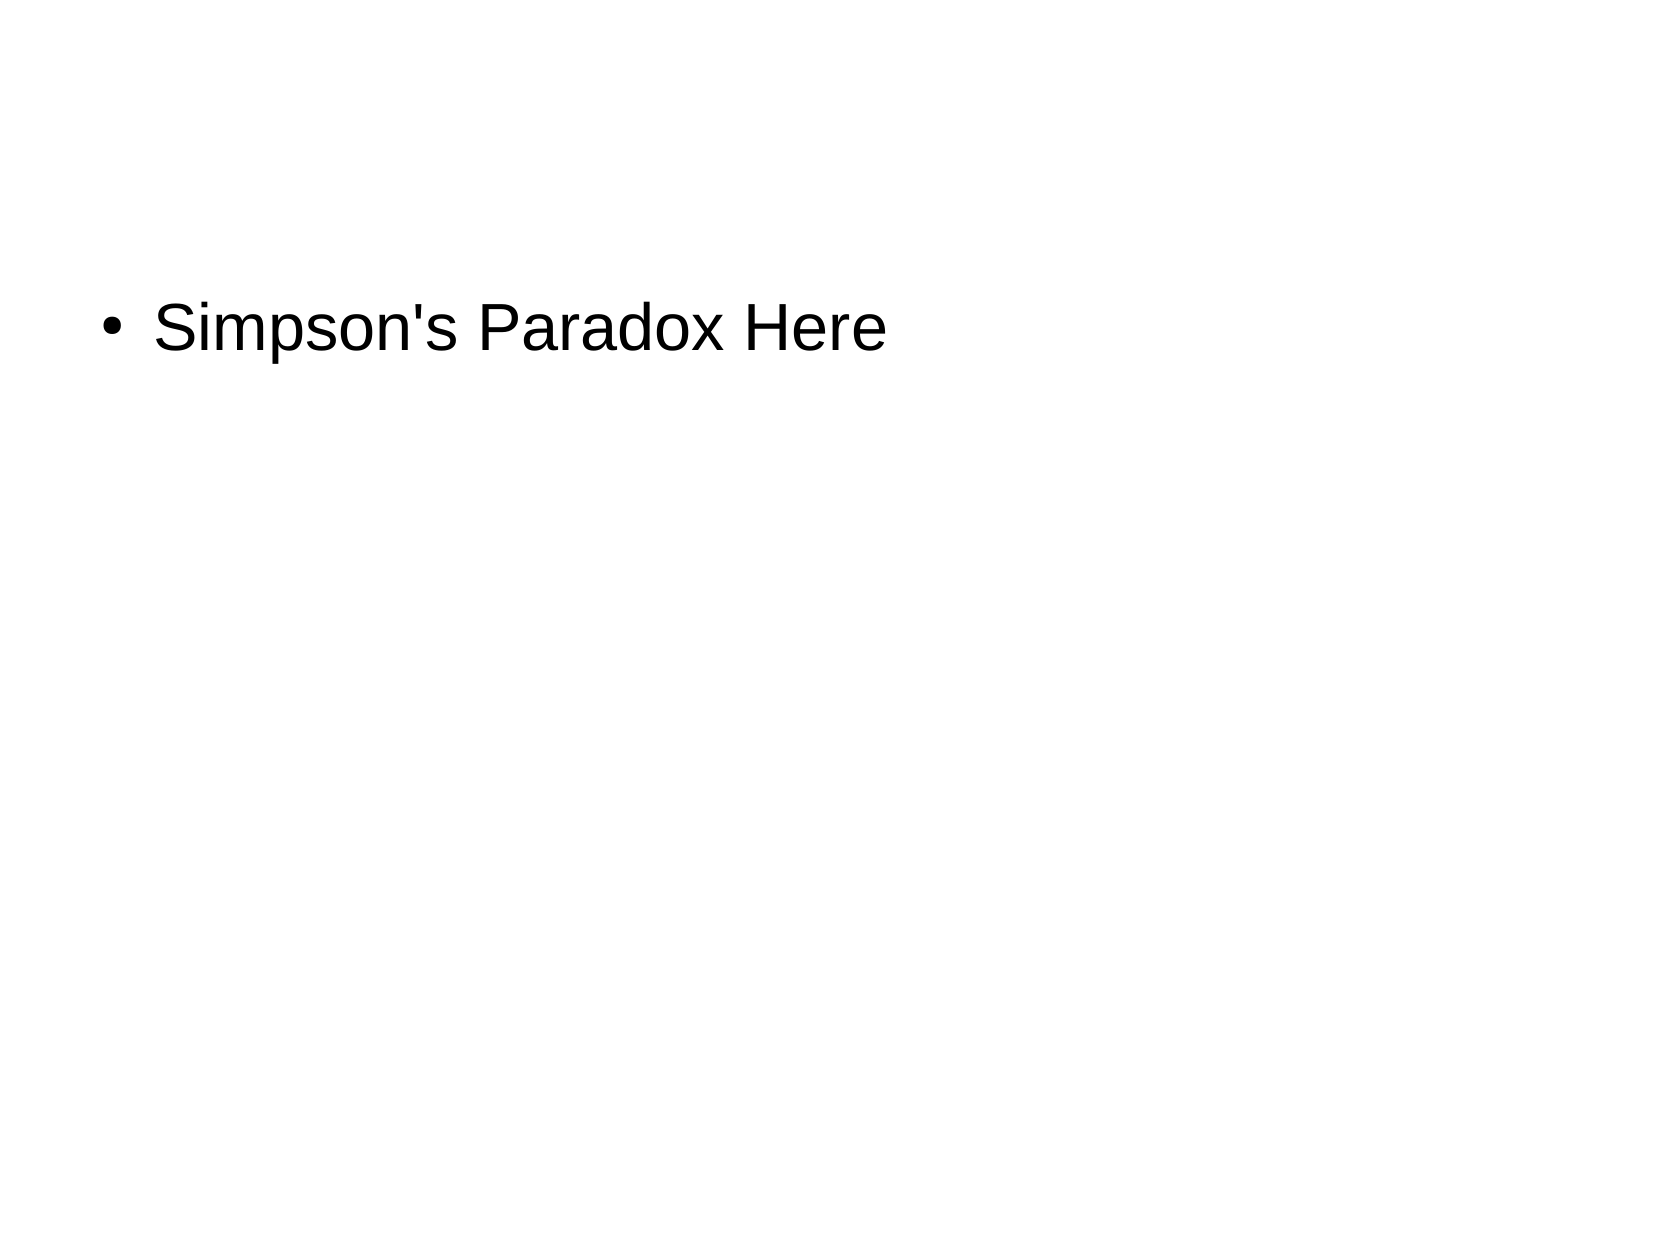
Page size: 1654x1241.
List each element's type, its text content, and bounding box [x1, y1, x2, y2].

list Simpson's Paradox Here [82, 290, 1571, 1010]
